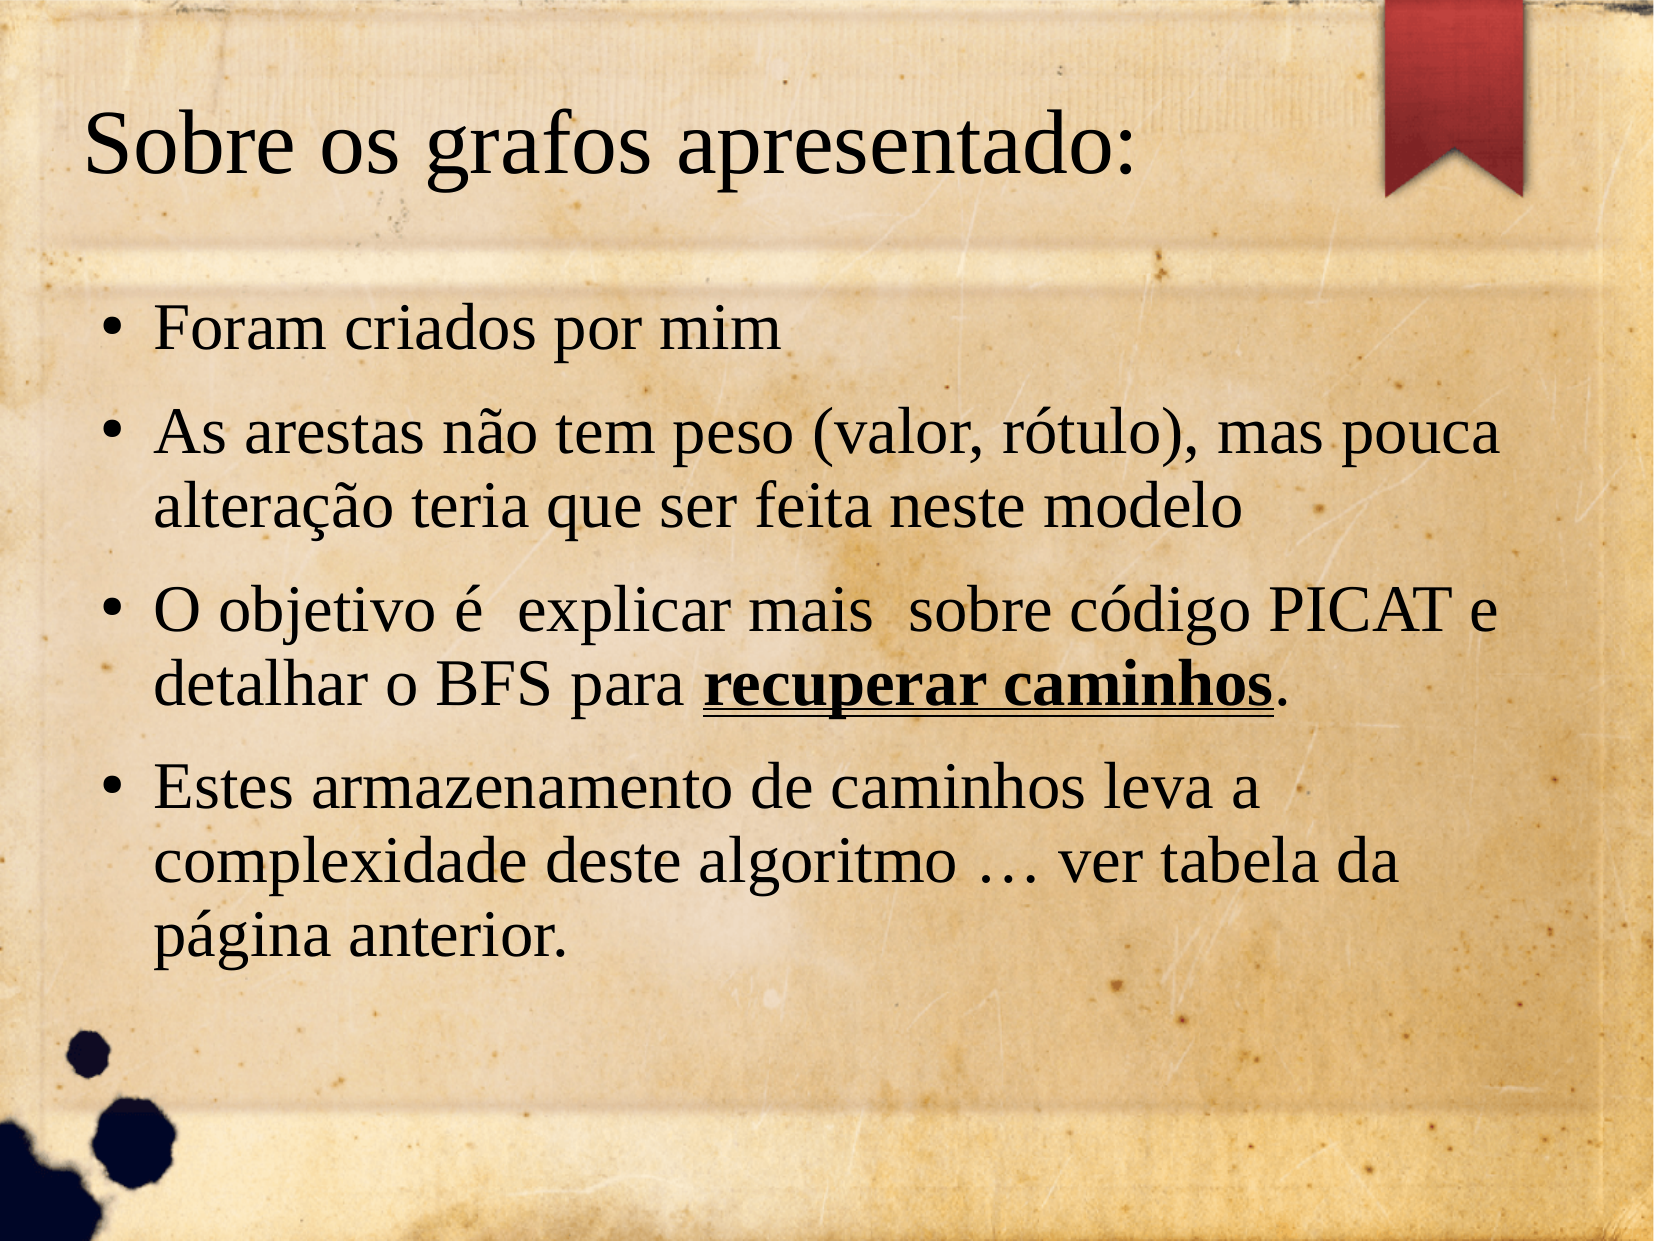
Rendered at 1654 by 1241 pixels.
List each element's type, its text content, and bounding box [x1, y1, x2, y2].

list Foram criados por mim As arestas não tem peso (valor, rótulo), mas pouca alteração teria que ser feita neste modelo O objetivo é explicar mais sobre código PICAT e detalhar o BFS para recuperar caminhos. Estes armazenamento de caminhos leva a complexidade deste algoritmo … ver tabela da página anterior. [82, 290, 1538, 1010]
title Sobre os grafos apresentado: [82, 49, 1347, 237]
picture [0, 0, 1654, 1241]
